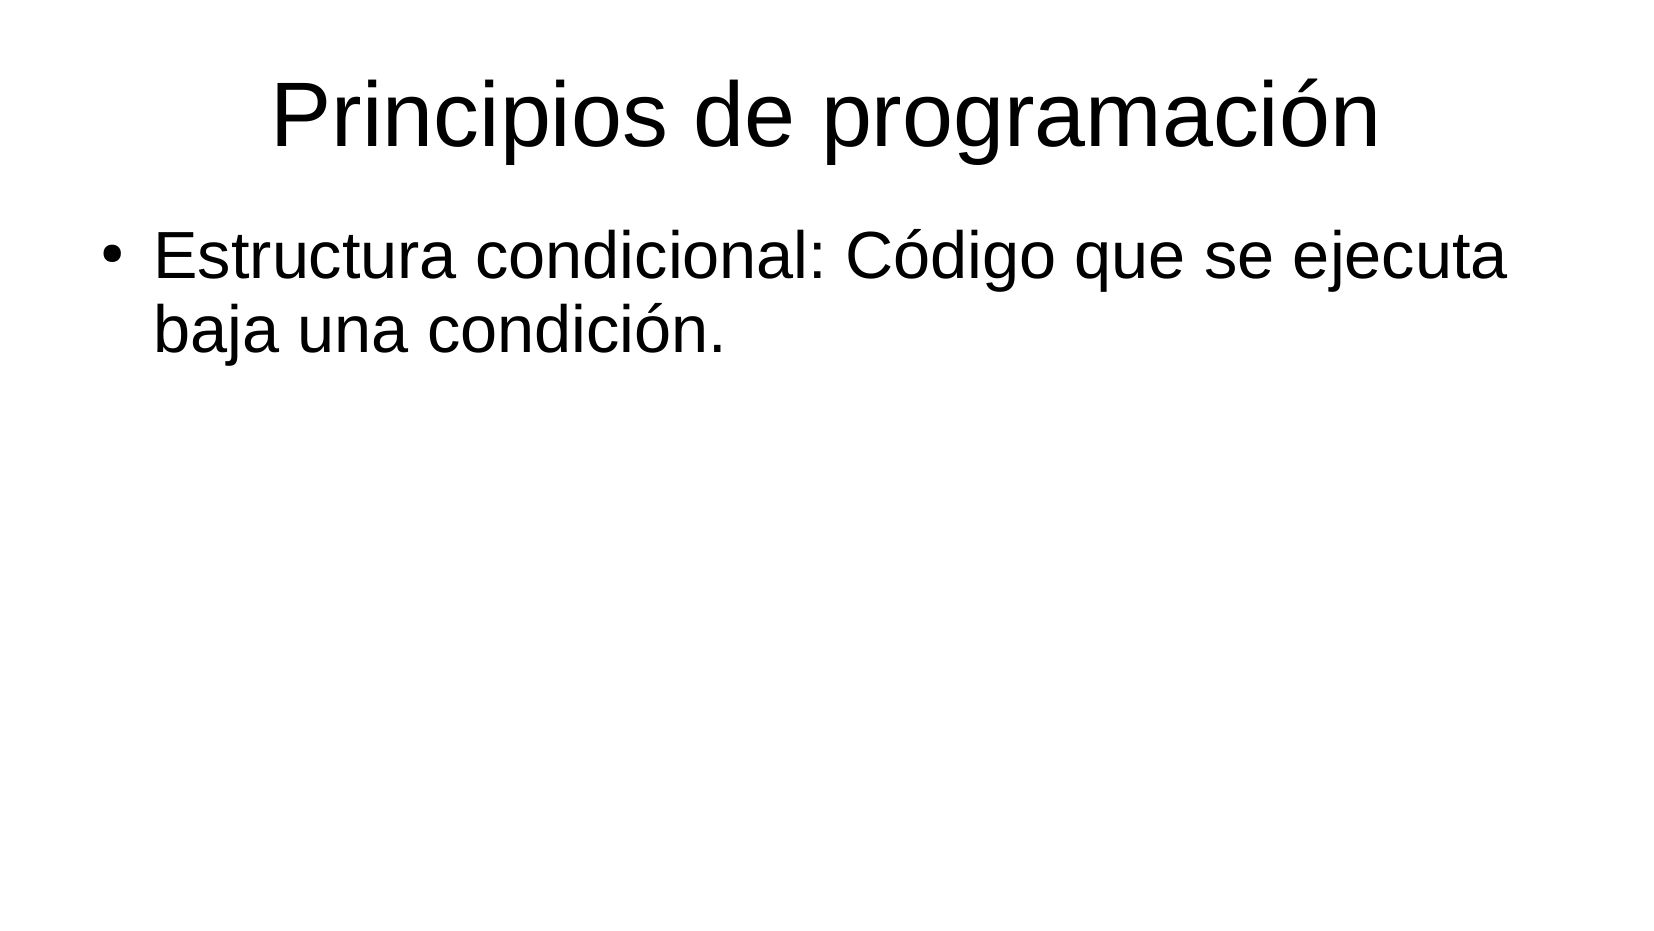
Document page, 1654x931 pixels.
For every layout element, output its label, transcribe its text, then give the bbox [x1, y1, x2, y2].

title Principios de programación [82, 37, 1571, 193]
list Estructura condicional: Código que se ejecuta baja una condición. [82, 217, 1571, 758]
